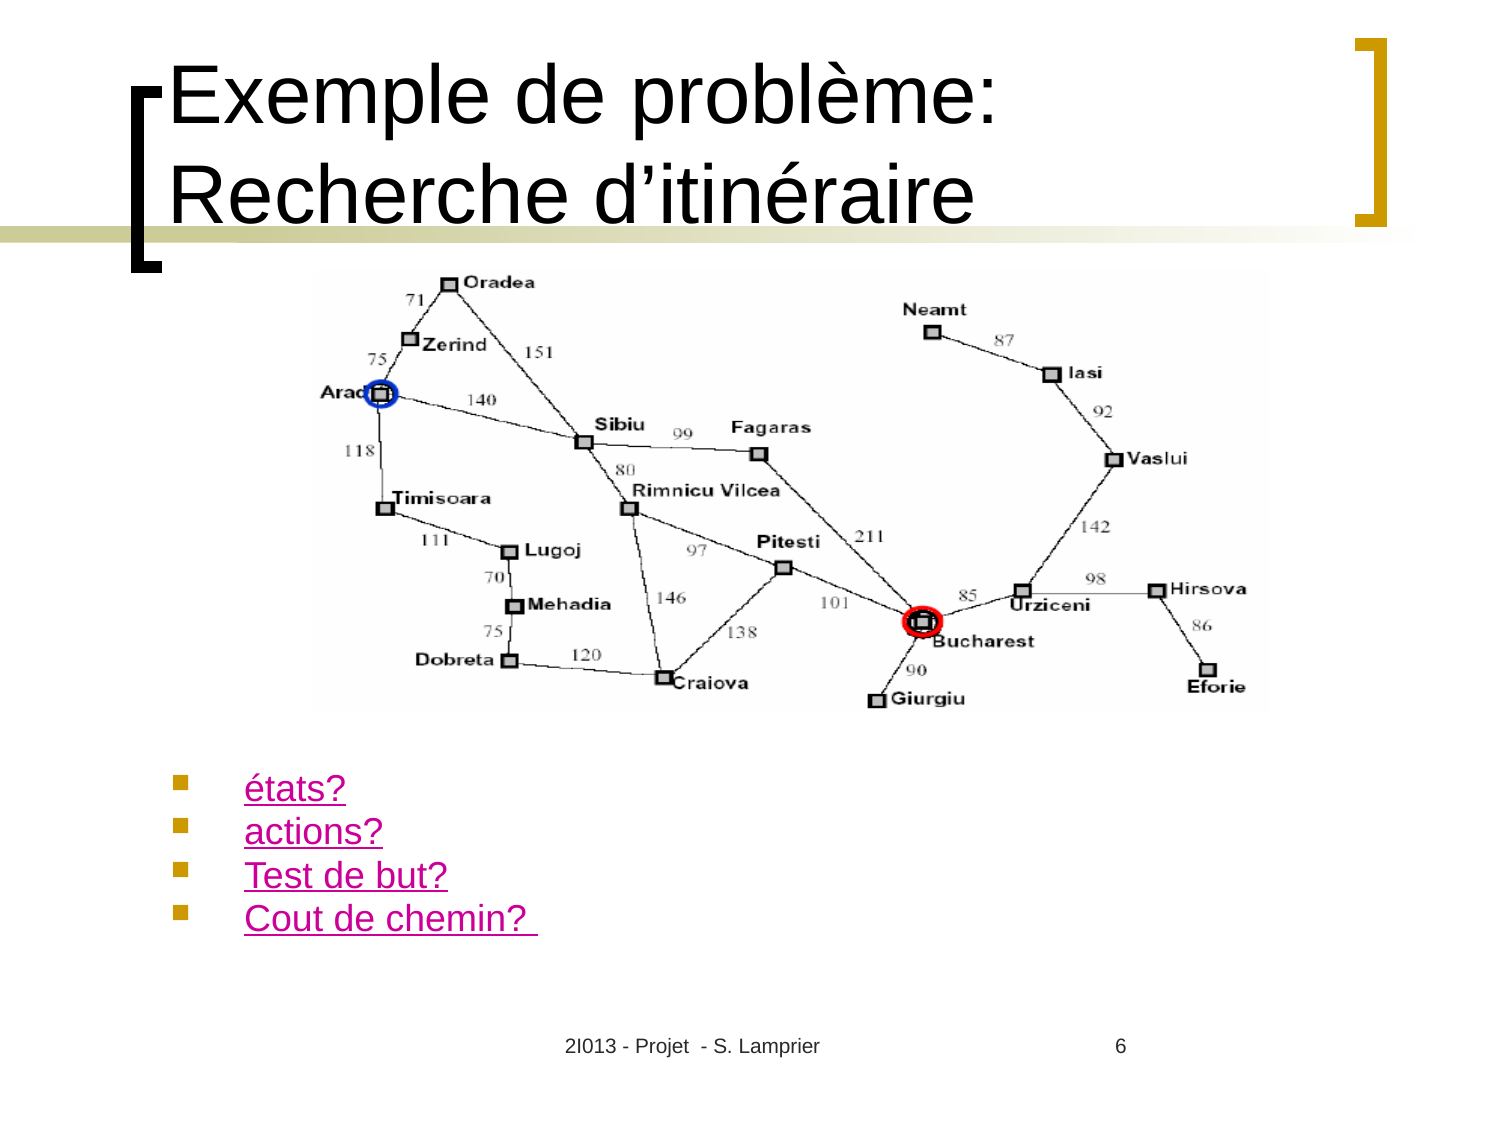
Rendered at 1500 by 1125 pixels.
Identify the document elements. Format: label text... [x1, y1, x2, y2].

footer 2I013 - Projet - S. Lamprier [549, 1025, 1025, 1100]
picture [287, 262, 1300, 713]
title Exemple de problème: Recherche d’itinéraire [152, 15, 1328, 248]
list états? actions? Test de but? Cout de chemin? [155, 324, 1413, 1000]
slide_number <numéro> [1100, 1025, 1413, 1100]
